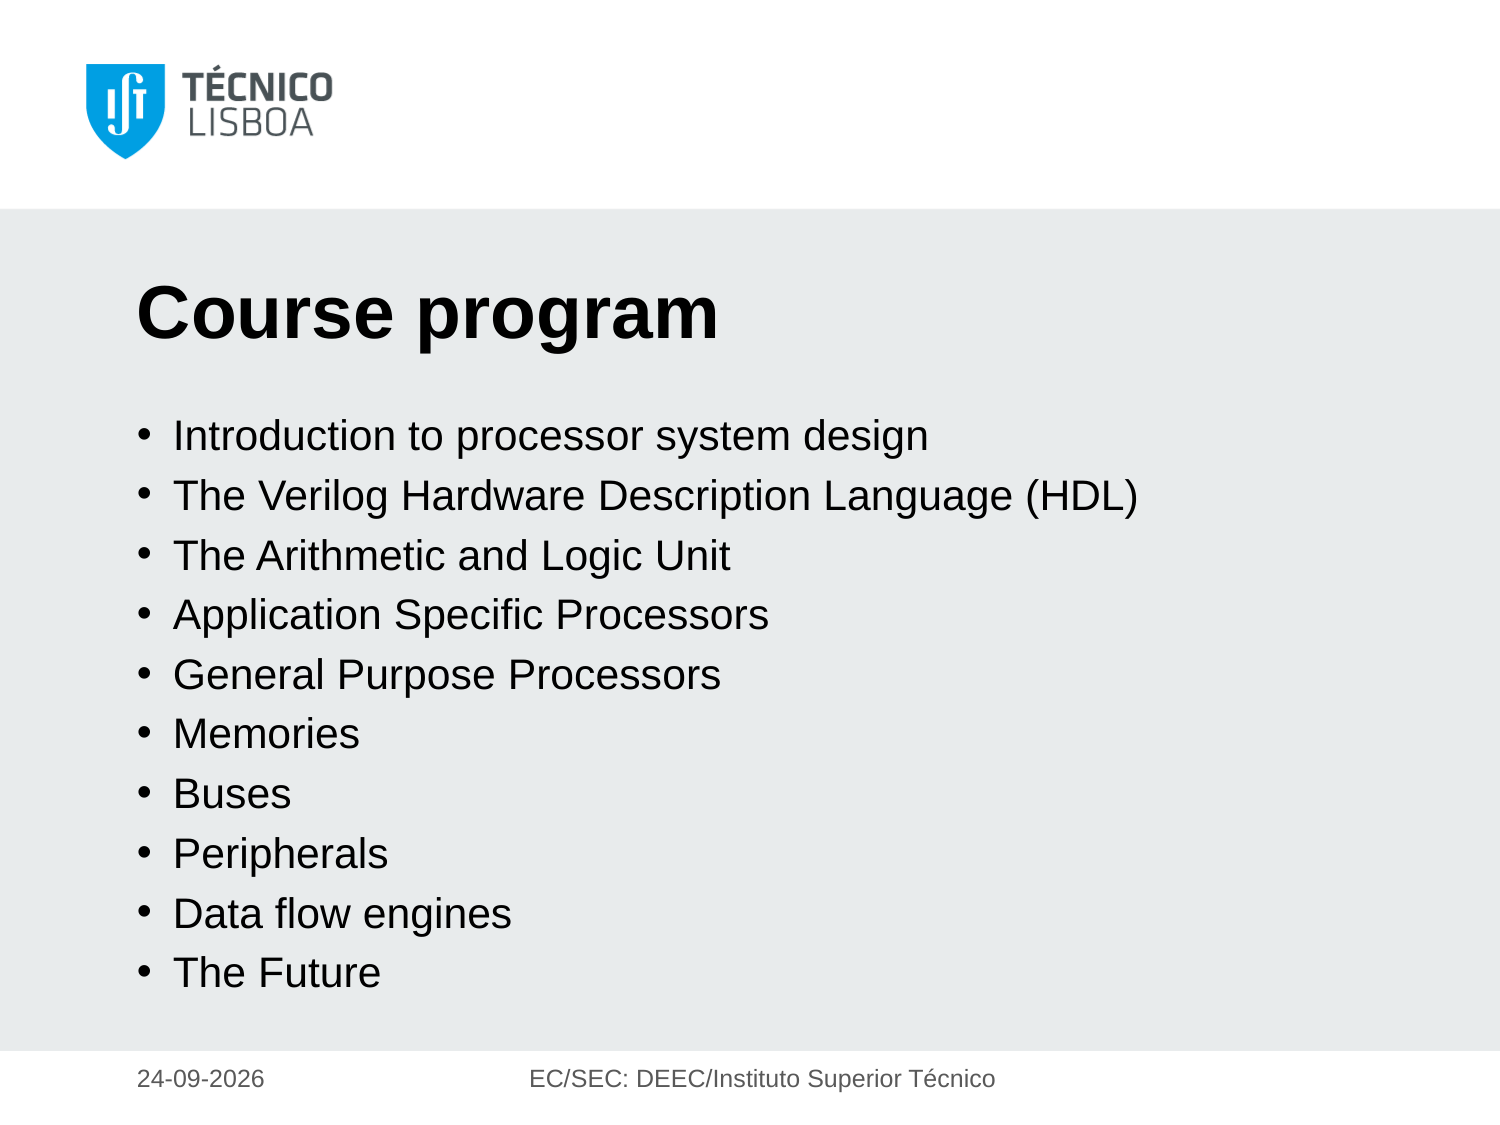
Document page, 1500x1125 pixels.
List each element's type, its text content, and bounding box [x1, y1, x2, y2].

footer EC/SEC: DEEC/Instituto Superior Técnico [512, 1052, 1021, 1103]
title Course program [121, 237, 1378, 381]
picture [0, 0, 1500, 1125]
slide_number 22-09-2018 [121, 1052, 425, 1103]
list Introduction to processor system design The Verilog Hardware Description Language (HDL) The Arithmetic and Logic Unit Application Specific Processors General Purpose Processors Memories Buses Peripherals Data flow engines The Future [121, 400, 1378, 1005]
